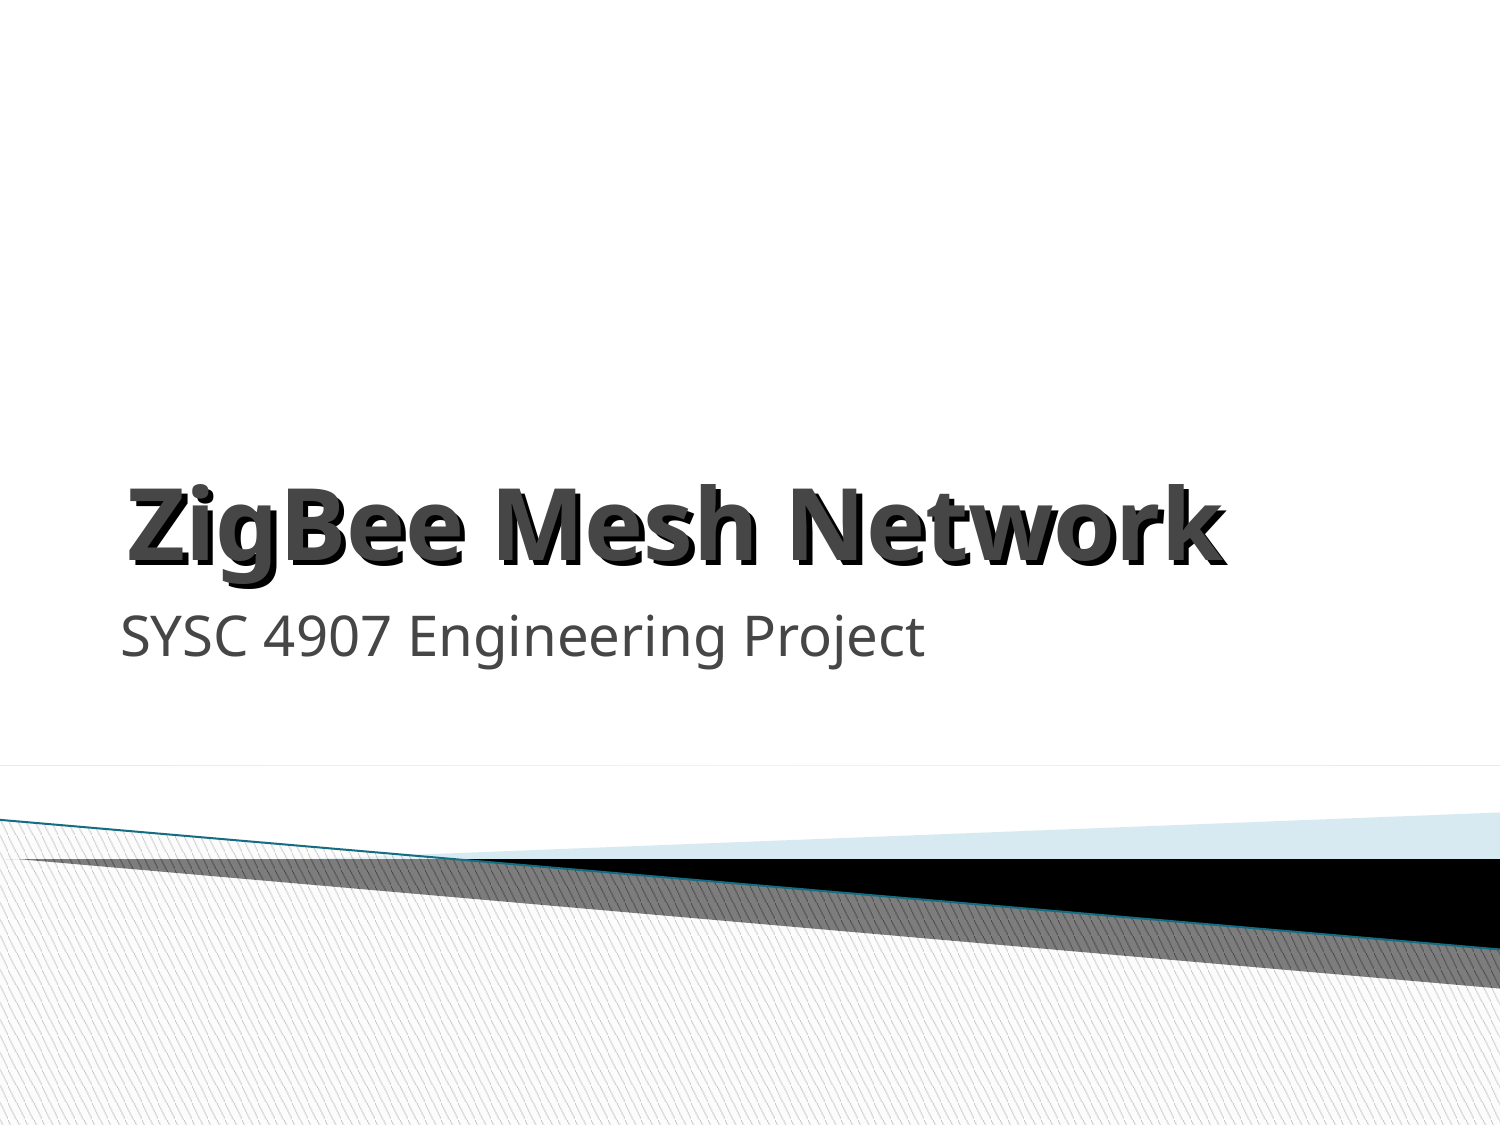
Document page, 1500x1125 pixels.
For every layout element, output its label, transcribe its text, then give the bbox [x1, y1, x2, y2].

subtitle SYSC 4907 Engineering Project [112, 592, 1388, 790]
title ZigBee Mesh Network [112, 287, 1388, 588]
